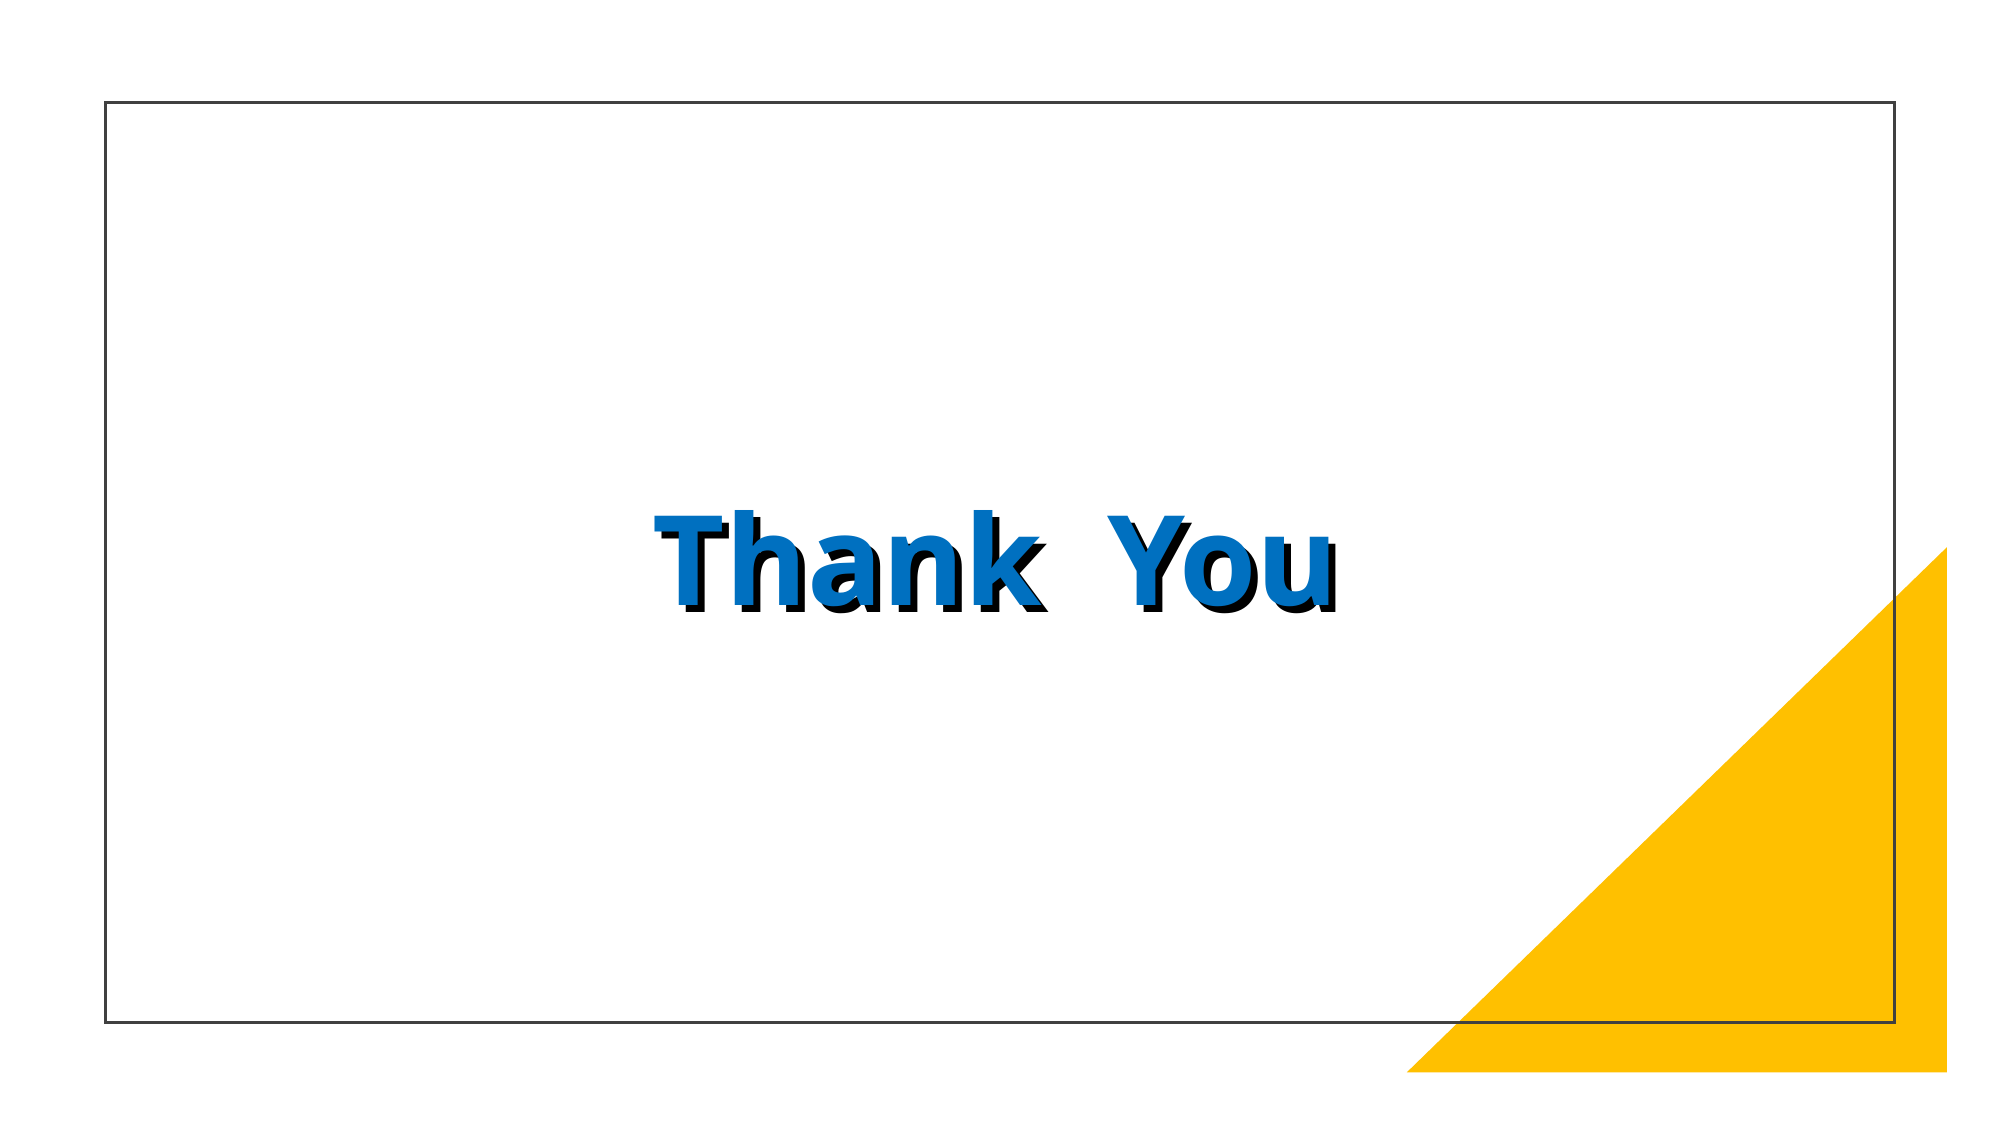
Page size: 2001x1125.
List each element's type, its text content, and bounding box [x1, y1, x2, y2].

text_box Thank You [638, 436, 1454, 640]
text_box [0, 0, 2000, 1125]
